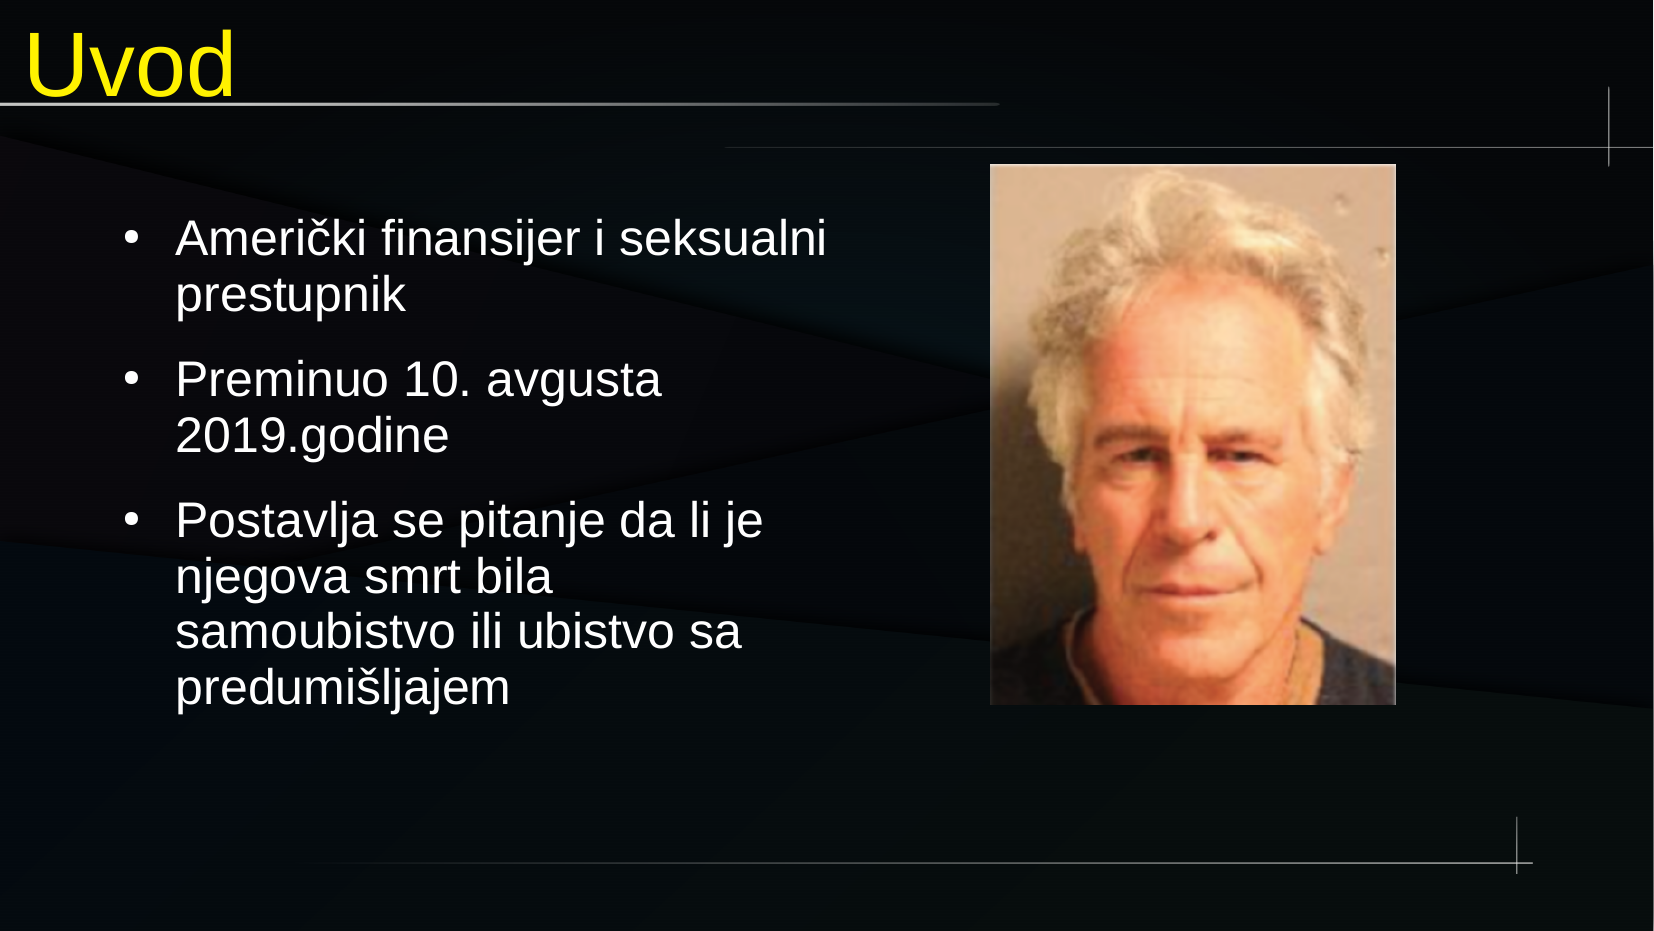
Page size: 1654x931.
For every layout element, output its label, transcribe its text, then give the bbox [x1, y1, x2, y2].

list Američki finansijer i seksualni prestupnik Preminuo 10. avgusta 2019.godine Postavlja se pitanje da li je njegova smrt bila samoubistvo ili ubistvo sa predumišljajem [105, 210, 832, 750]
title Uvod [23, 11, 1589, 119]
picture [0, 0, 1654, 931]
